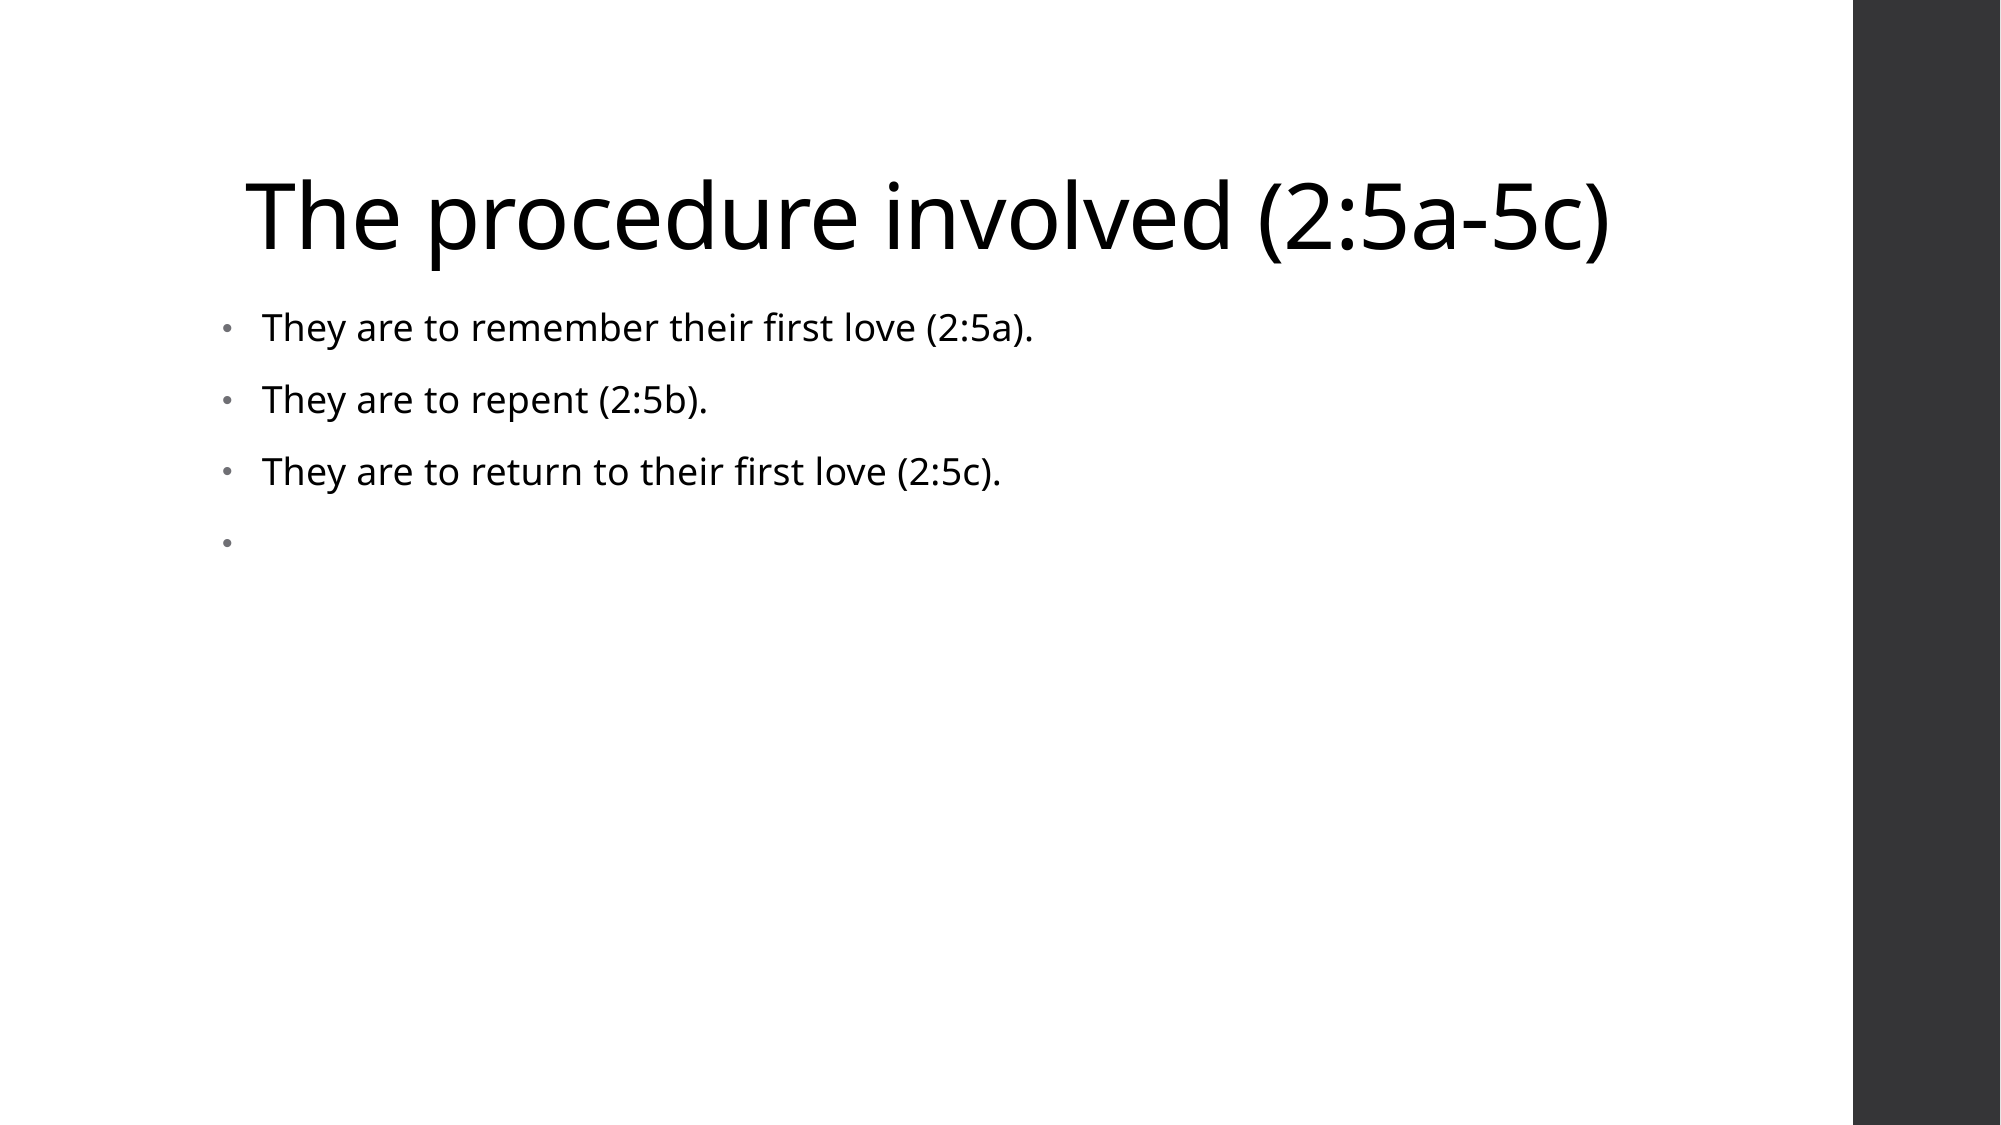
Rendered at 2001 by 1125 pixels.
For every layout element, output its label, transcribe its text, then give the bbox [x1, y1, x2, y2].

title The procedure involved (2:5a-5c) [206, 60, 1797, 278]
list They are to remember their first love (2:5a). They are to repent (2:5b). They are to return to their first love (2:5c). [206, 299, 1617, 1014]
